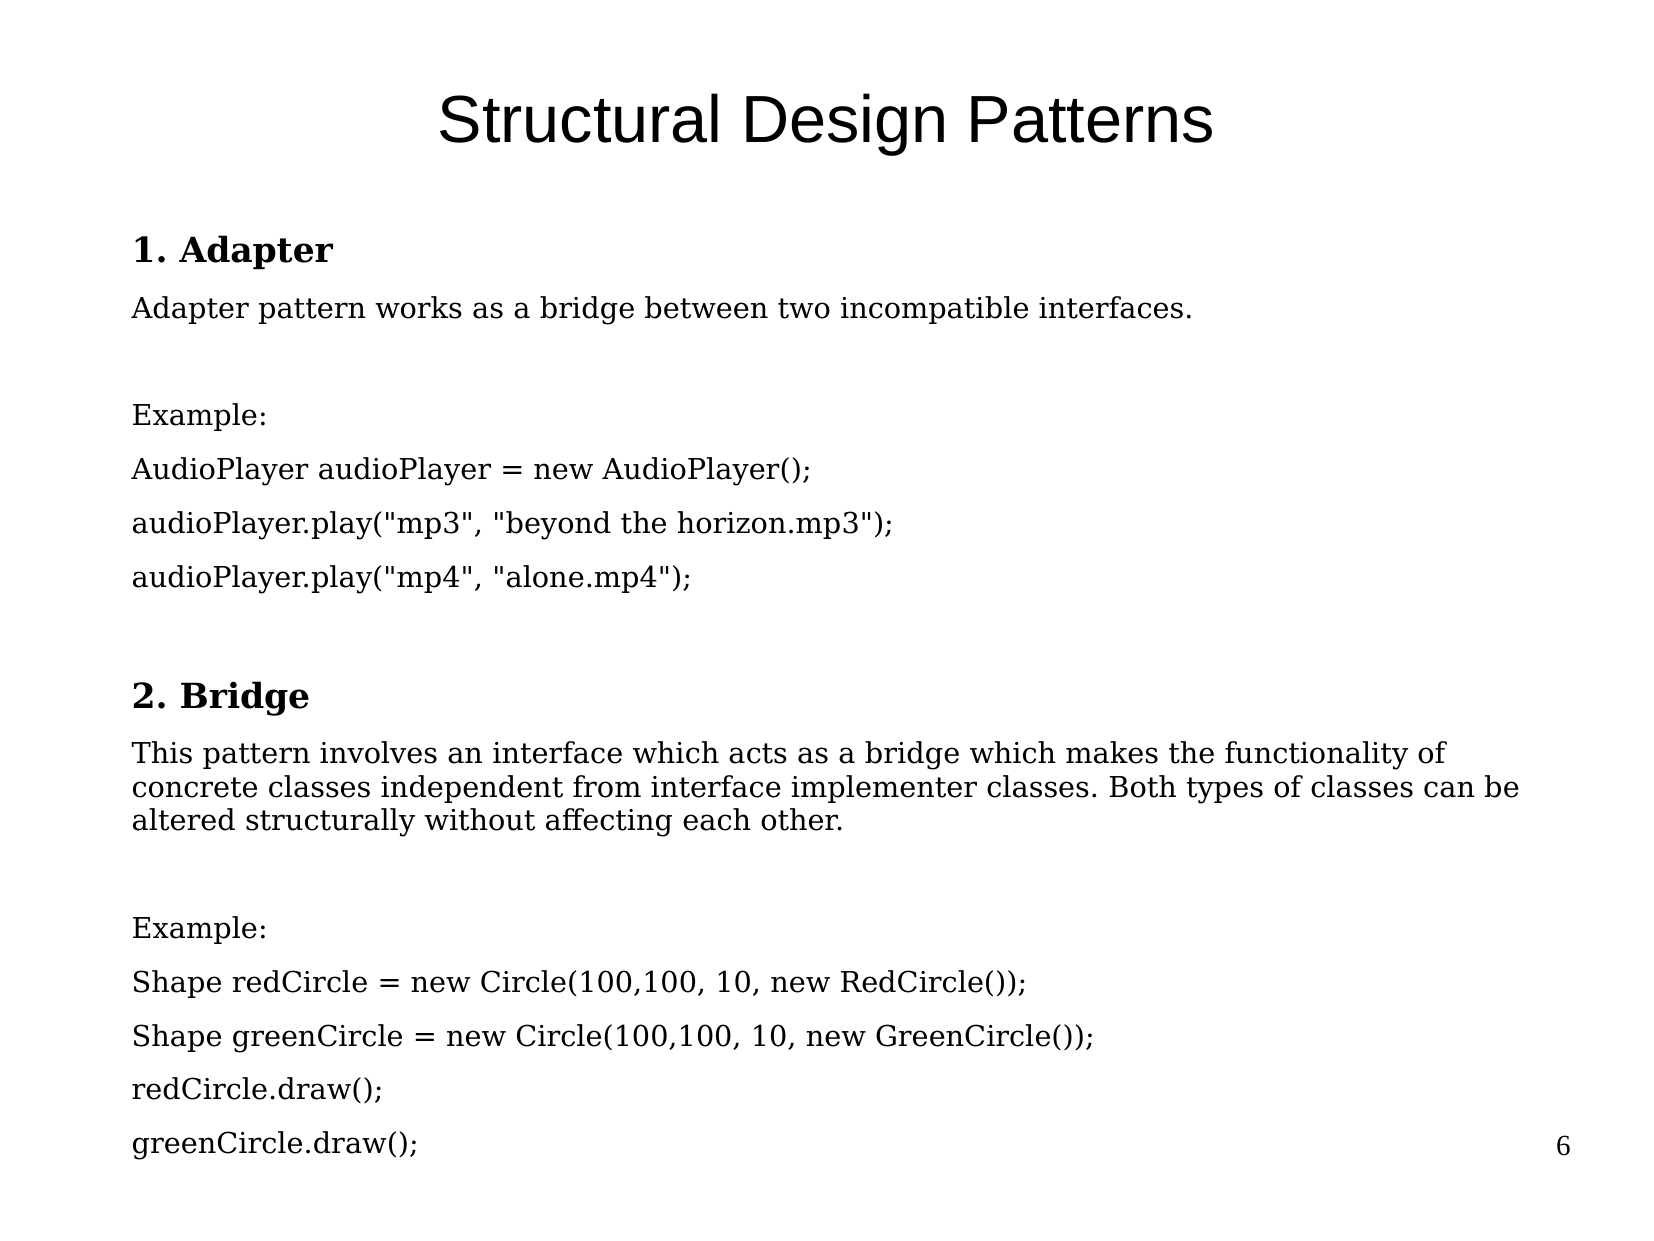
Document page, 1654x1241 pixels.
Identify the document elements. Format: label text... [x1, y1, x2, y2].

list 1. Adapter Adapter pattern works as a bridge between two incompatible interfaces. Example: AudioPlayer audioPlayer = new AudioPlayer(); audioPlayer.play("mp3", "beyond the horizon.mp3"); audioPlayer.play("mp4", "alone.mp4"); 2. Bridge This pattern involves an interface which acts as a bridge which makes the functionality of concrete classes independent from interface implementer classes. Both types of classes can be altered structurally without affecting each other. Example: Shape redCircle = new Circle(100,100, 10, new RedCircle()); Shape greenCircle = new Circle(100,100, 10, new GreenCircle()); redCircle.draw(); greenCircle.draw(); [82, 230, 1571, 1164]
title Structural Design Patterns [82, 49, 1571, 189]
